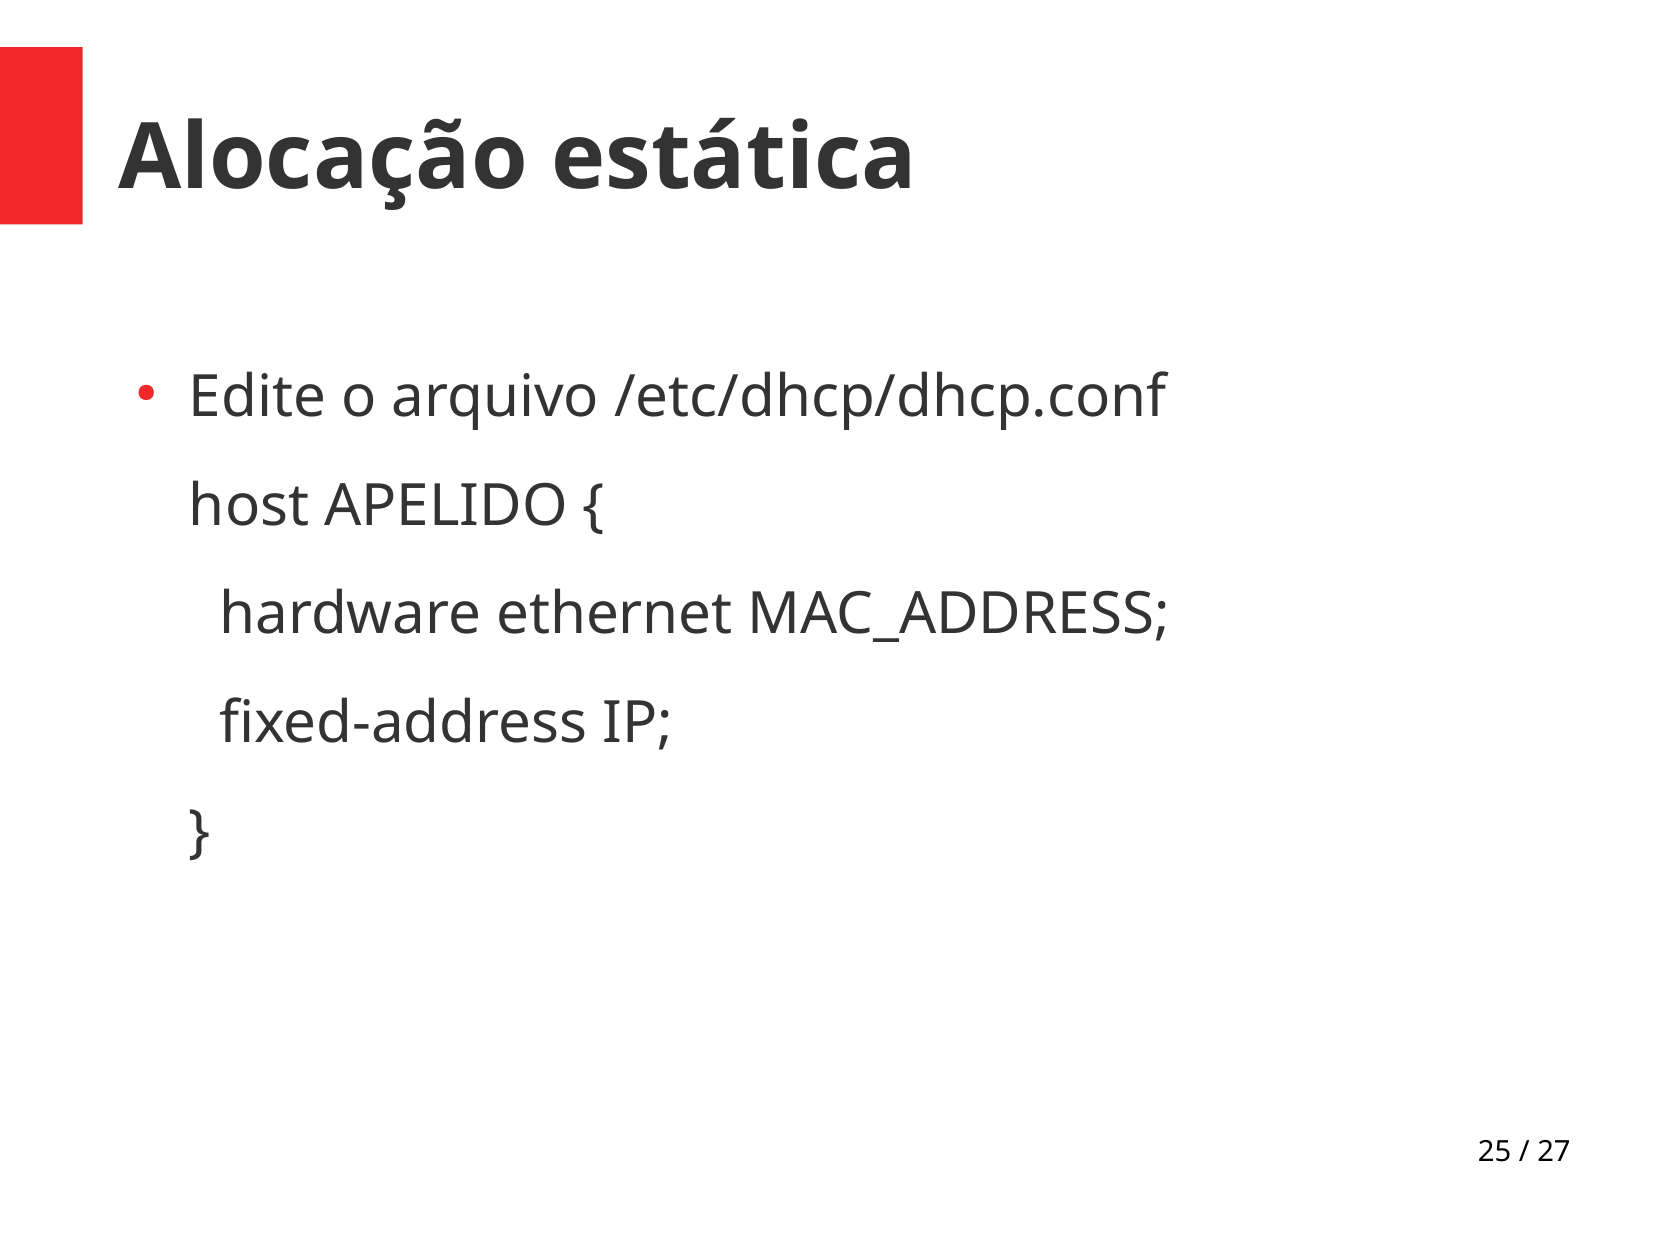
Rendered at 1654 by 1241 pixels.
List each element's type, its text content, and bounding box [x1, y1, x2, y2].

title Alocação estática [118, 49, 1571, 257]
list Edite o arquivo /etc/dhcp/dhcp.conf host APELIDO { hardware ethernet MAC_ADDRESS; fixed-address IP; } [118, 354, 1536, 1074]
